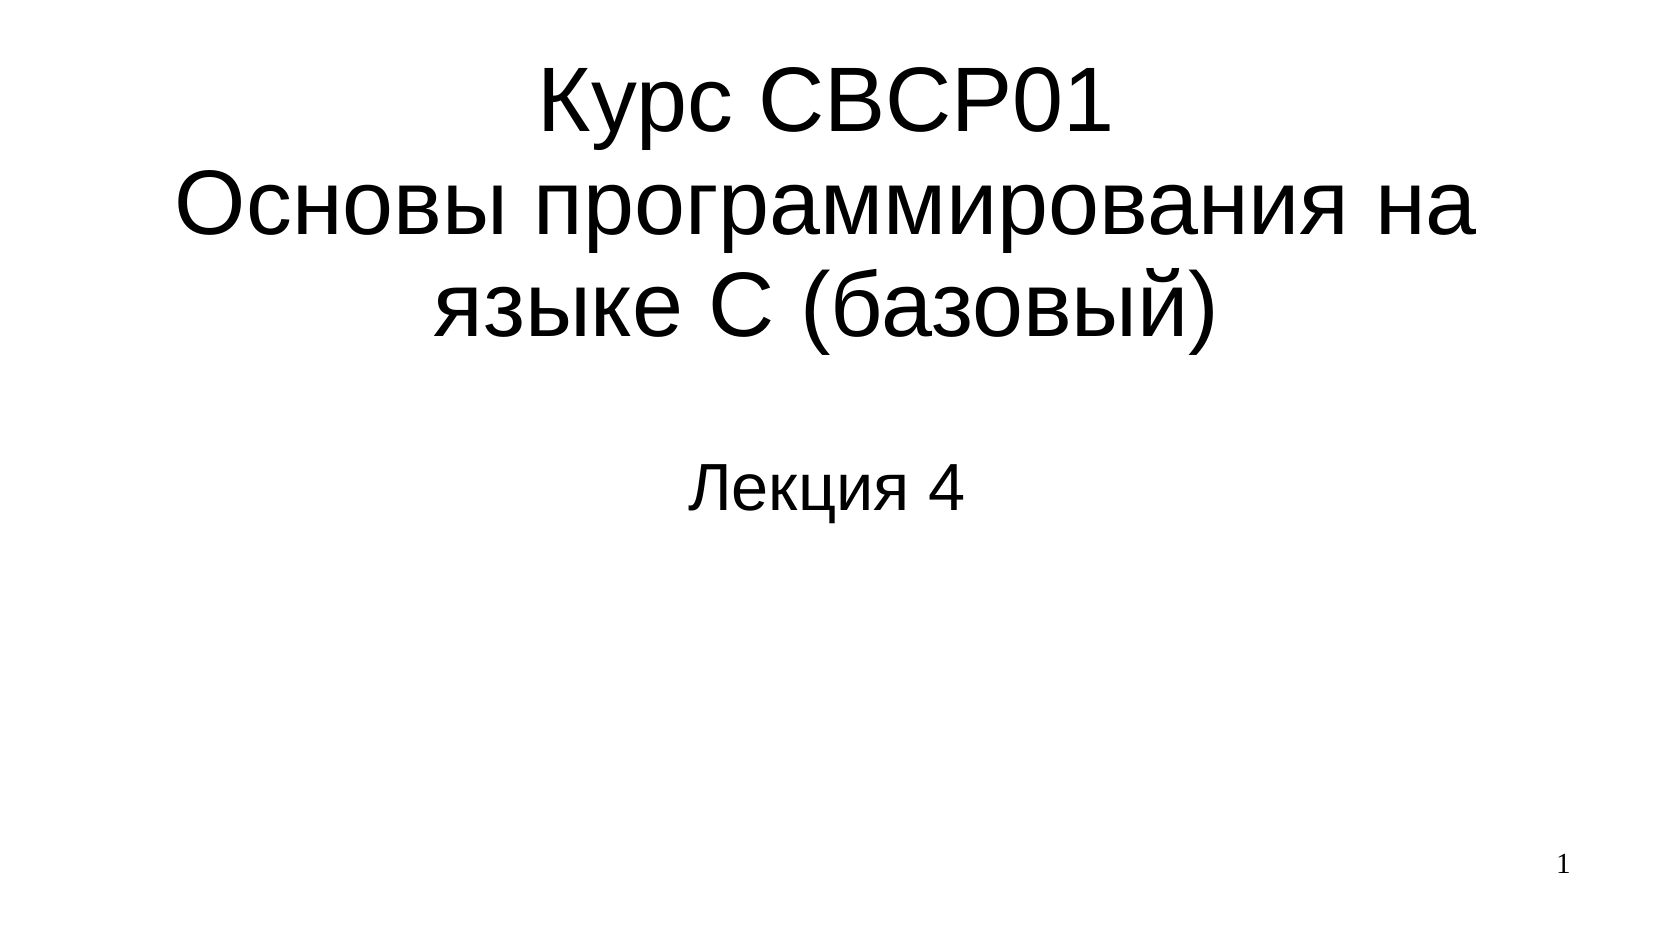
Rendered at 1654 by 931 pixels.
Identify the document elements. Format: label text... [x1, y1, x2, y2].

text_box Лекция 4 [82, 217, 1571, 758]
title Курс CBCP01 Основы программирования на языке C (базовый) [82, 30, 1571, 217]
